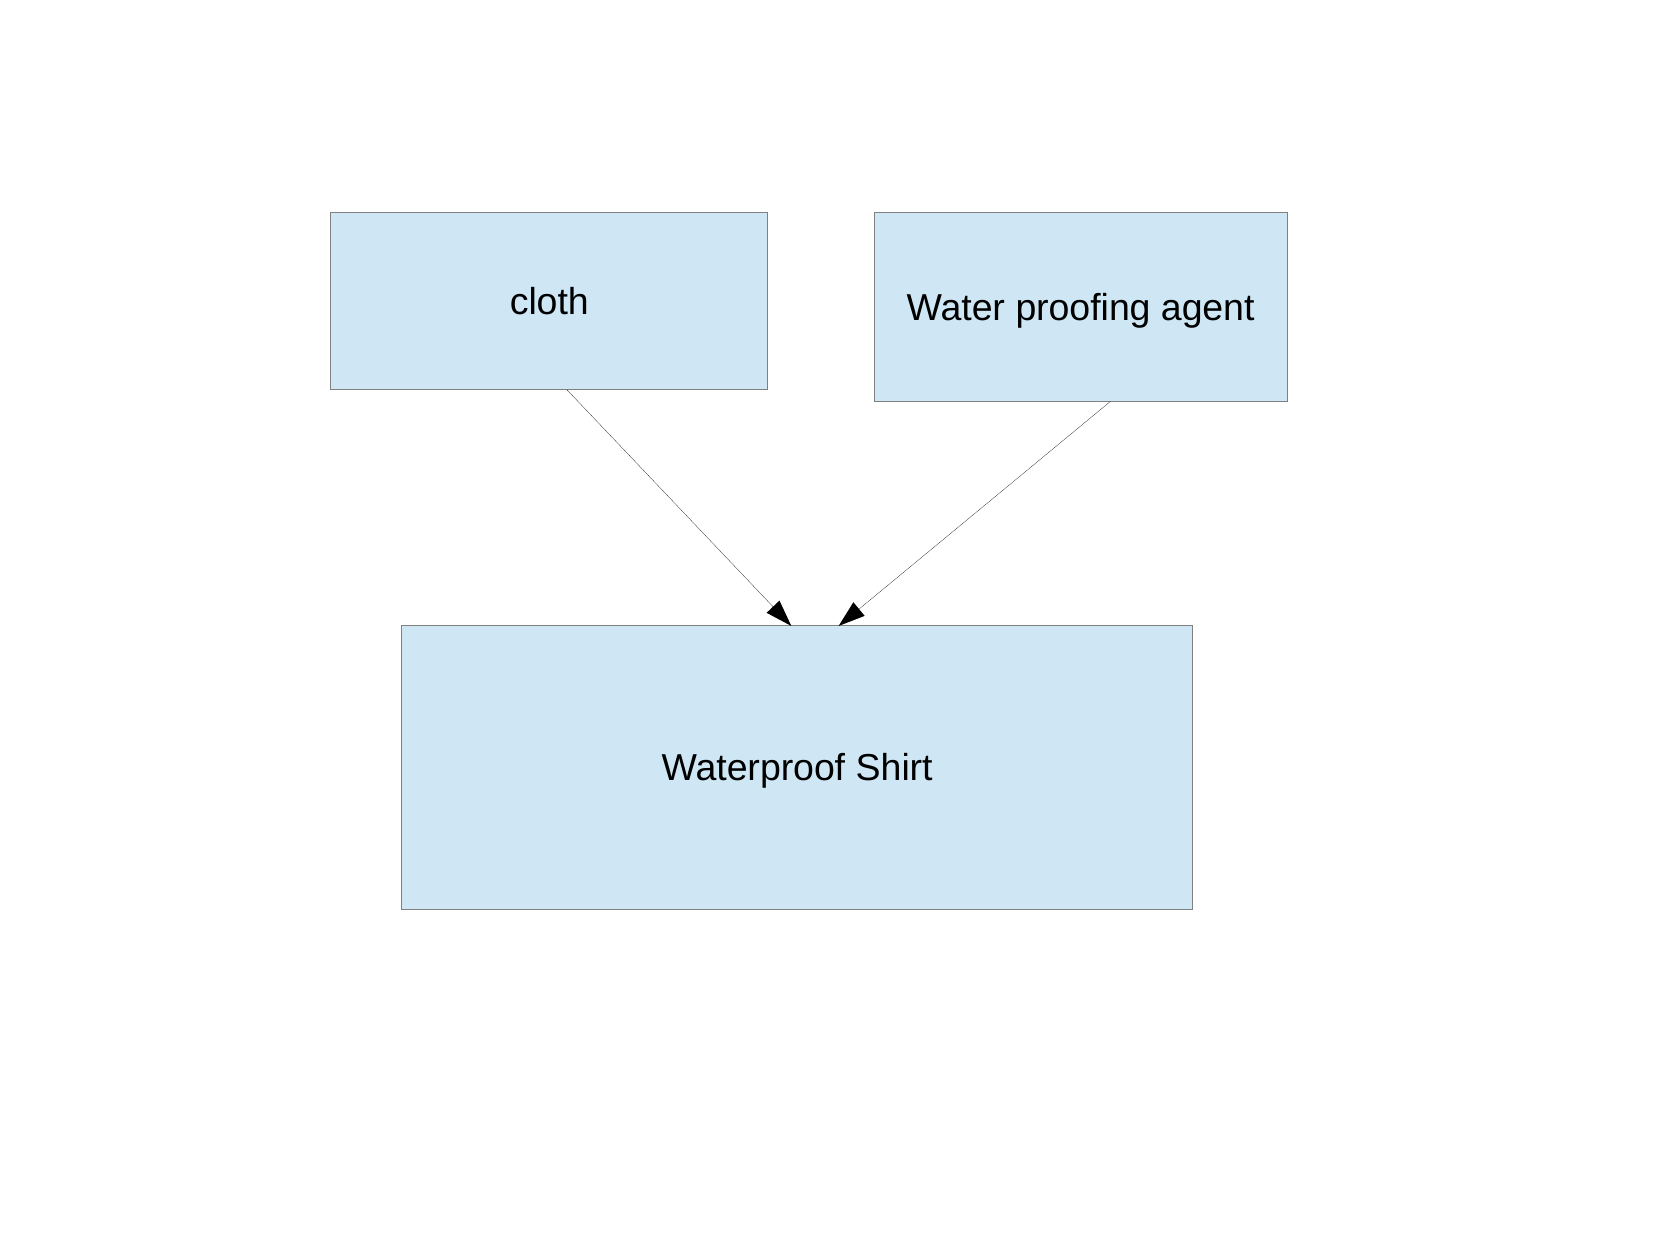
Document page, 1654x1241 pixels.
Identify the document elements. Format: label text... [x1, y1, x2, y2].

text_box Water proofing agent [874, 212, 1288, 402]
text_box Waterproof Shirt [401, 625, 1193, 910]
text_box cloth [330, 212, 768, 390]
